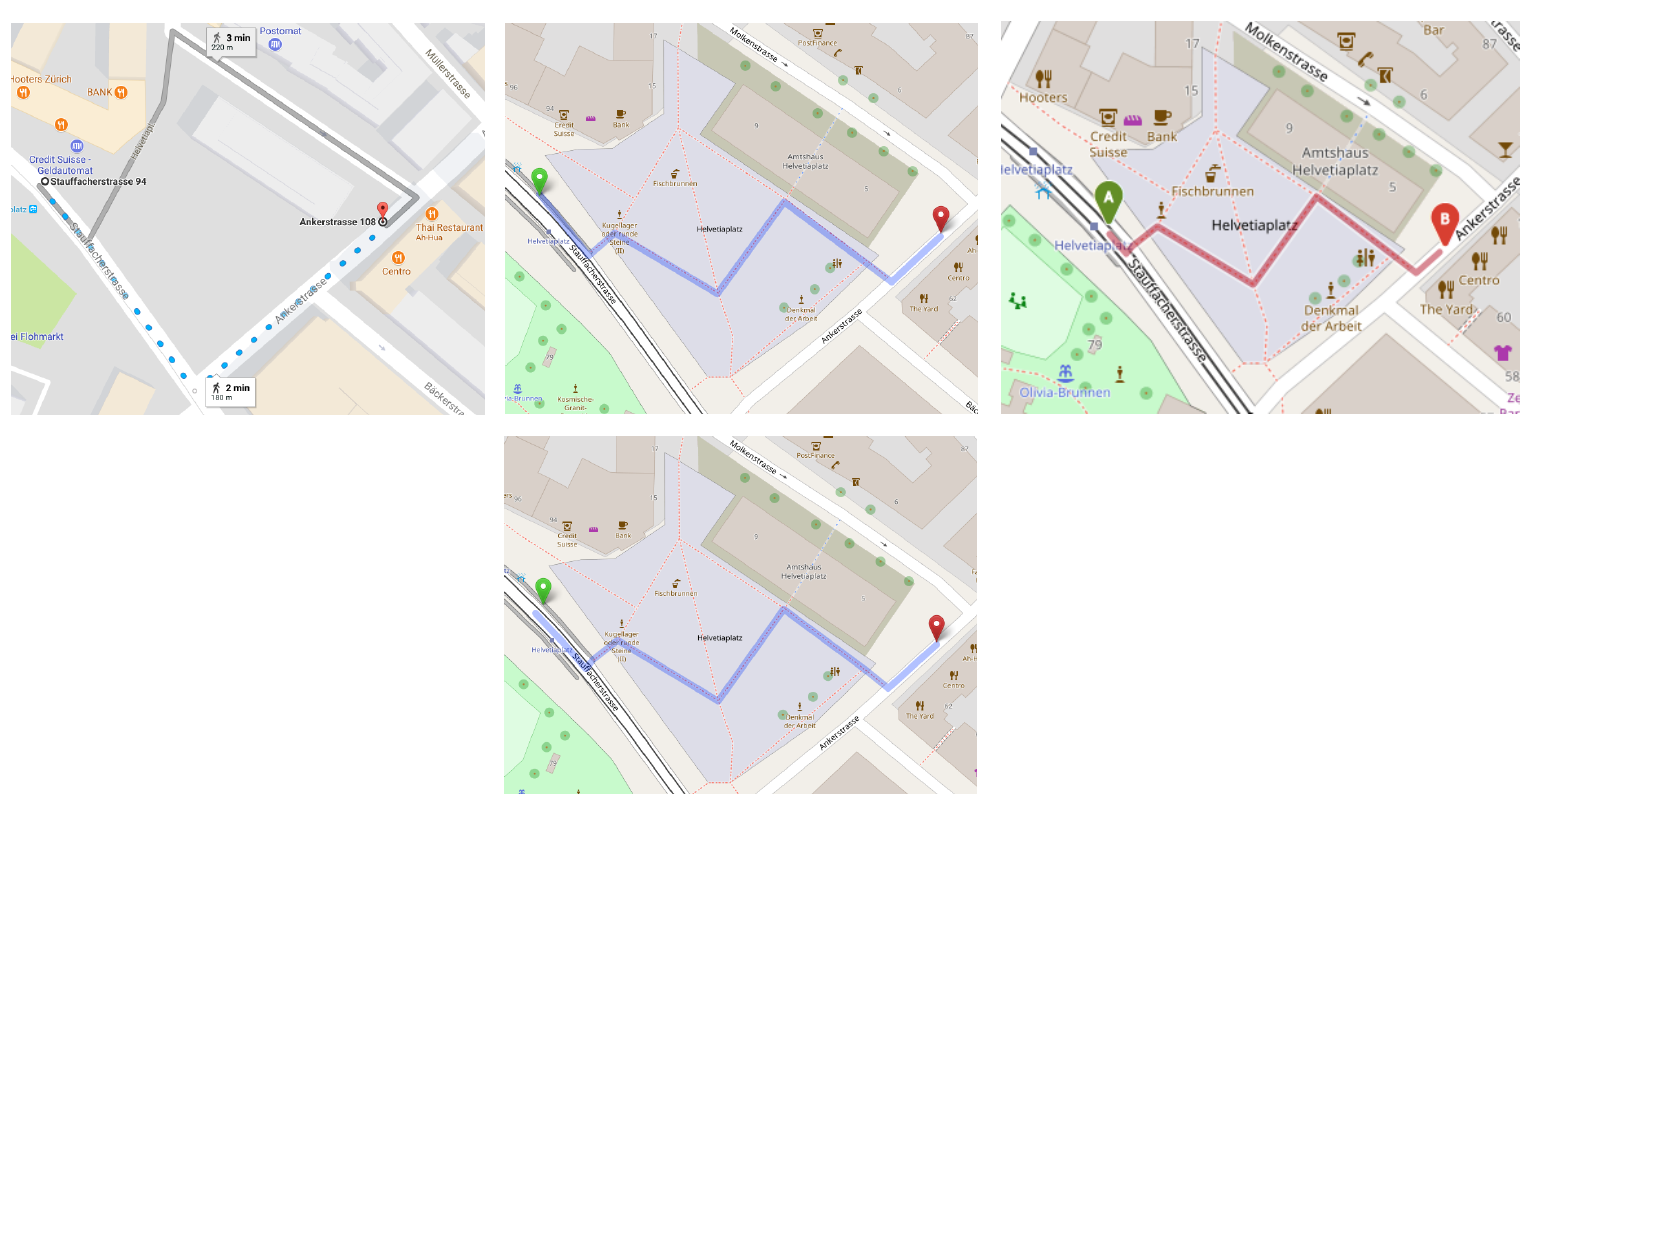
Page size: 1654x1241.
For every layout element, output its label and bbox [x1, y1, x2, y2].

picture [11, 23, 485, 415]
picture [505, 23, 978, 414]
picture [1001, 21, 1520, 414]
picture [504, 436, 977, 794]
